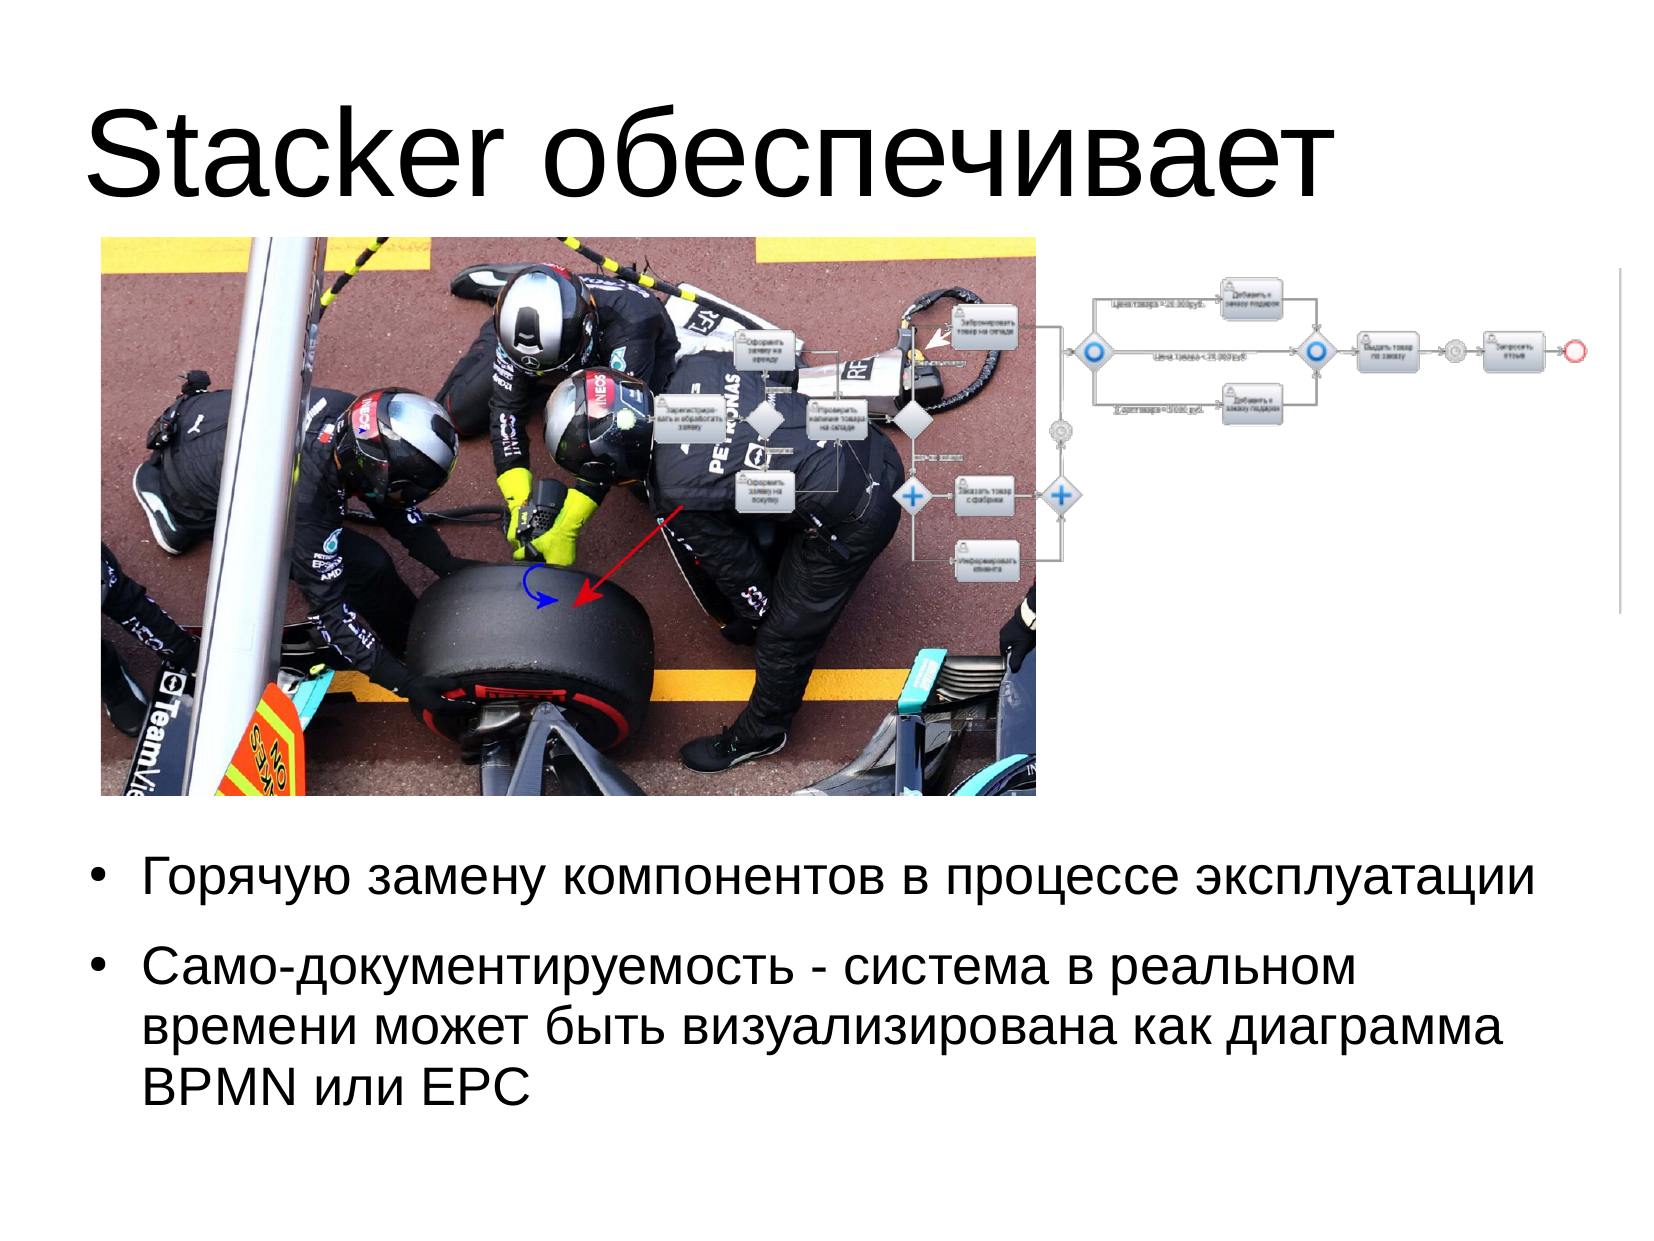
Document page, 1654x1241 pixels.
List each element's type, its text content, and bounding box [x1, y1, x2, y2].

list Горячую замену компонентов в процессе эксплуатации Само-документируемость - система в реальном времени может быть визуализирована как диаграмма BPMN или EPC [70, 845, 1559, 1241]
picture [100, 237, 1622, 796]
title Stacker обеспечивает [82, 49, 1571, 257]
